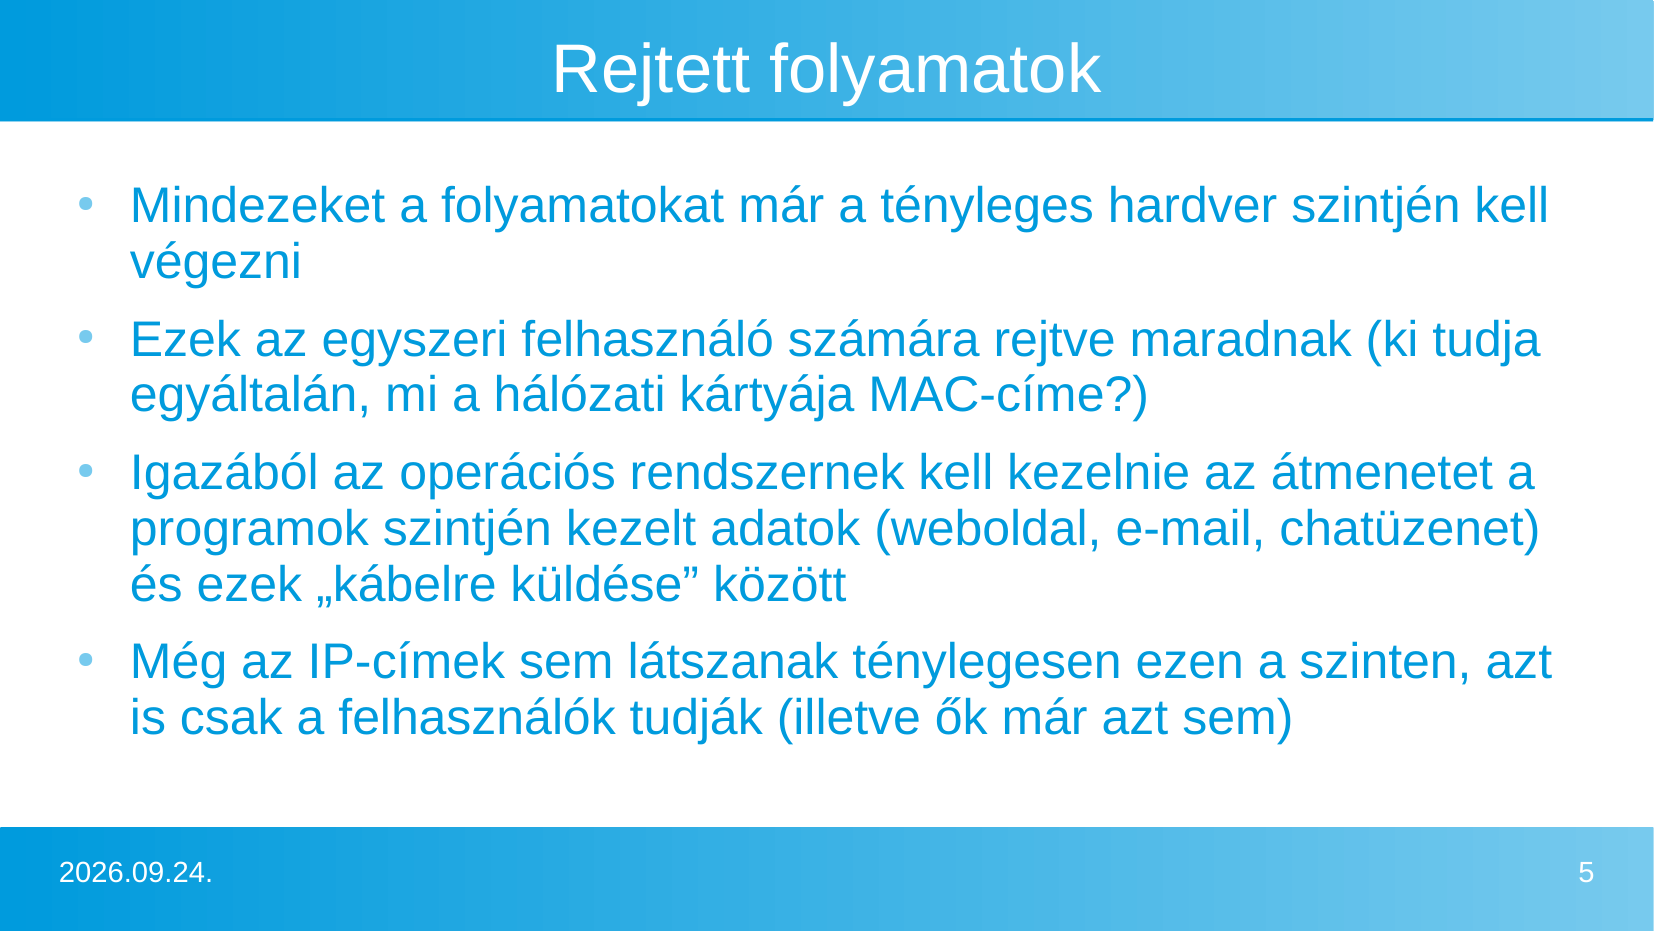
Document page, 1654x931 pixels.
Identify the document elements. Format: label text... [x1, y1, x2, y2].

title Rejtett folyamatok [59, 29, 1595, 108]
list Mindezeket a folyamatokat már a tényleges hardver szintjén kell végezni Ezek az egyszeri felhasználó számára rejtve maradnak (ki tudja egyáltalán, mi a hálózati kártyája MAC-címe?) Igazából az operációs rendszernek kell kezelnie az átmenetet a programok szintjén kezelt adatok (weboldal, e-mail, chatüzenet) és ezek „kábelre küldése” között Még az IP-címek sem látszanak ténylegesen ezen a szinten, azt is csak a felhasználók tudják (illetve ők már azt sem) [59, 177, 1595, 768]
